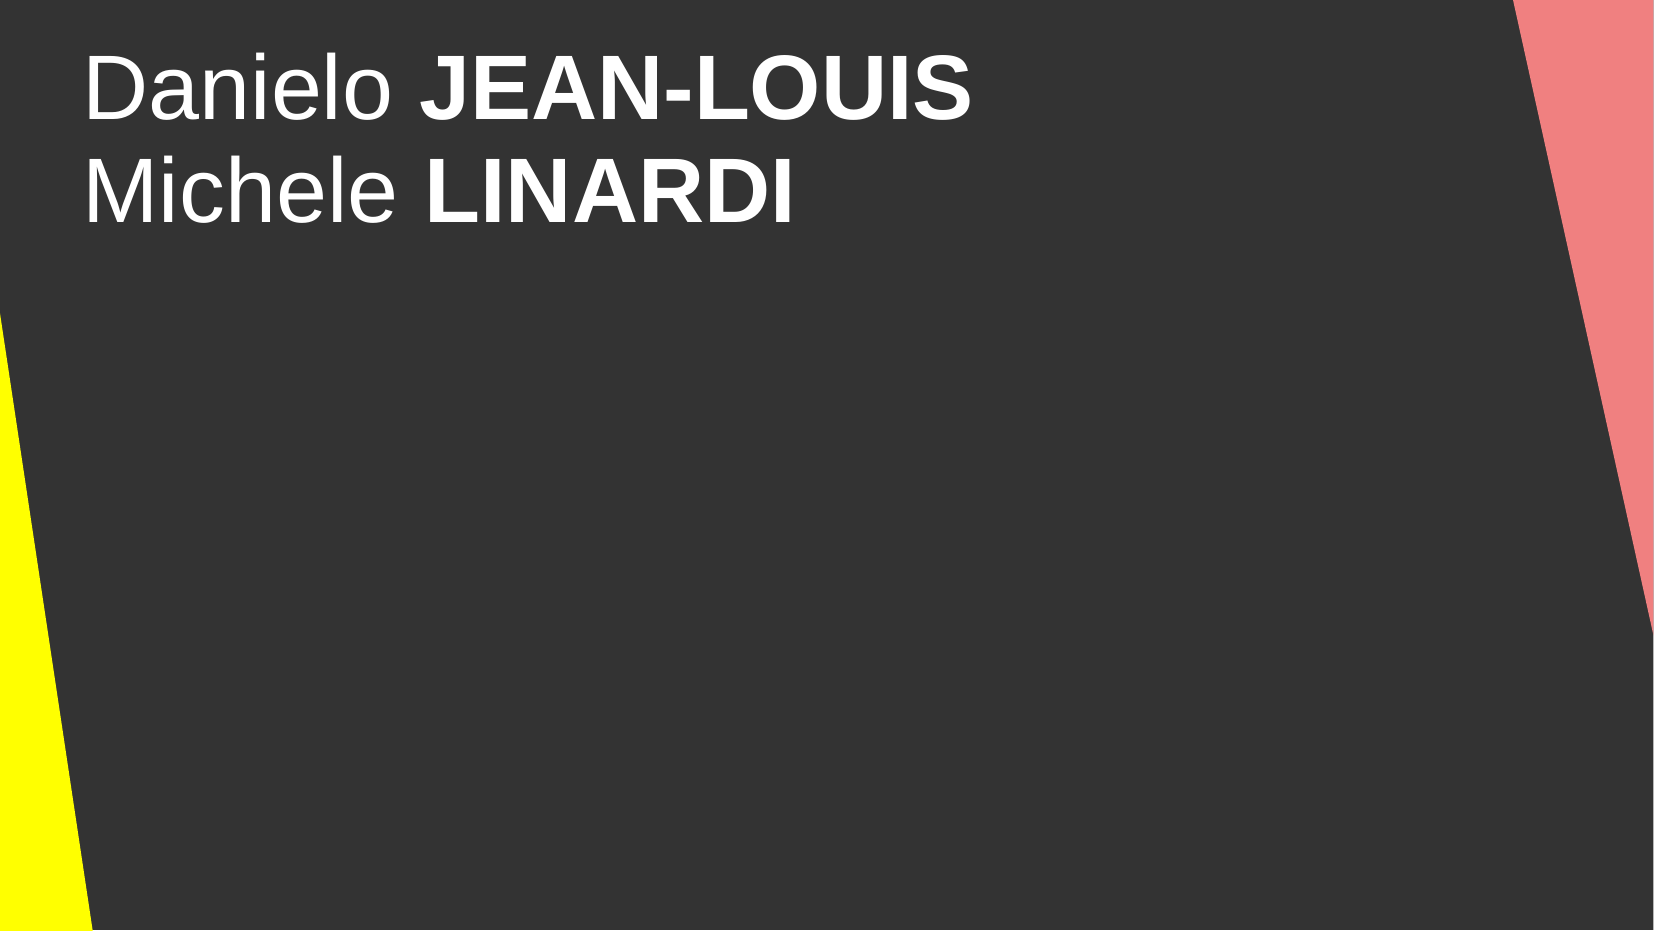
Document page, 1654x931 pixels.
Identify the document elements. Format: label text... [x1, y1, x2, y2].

text_box [1513, 0, 1654, 638]
text_box [0, 313, 93, 931]
text_box Danielo JEAN-LOUIS Michele LINARDI [82, 36, 1571, 758]
